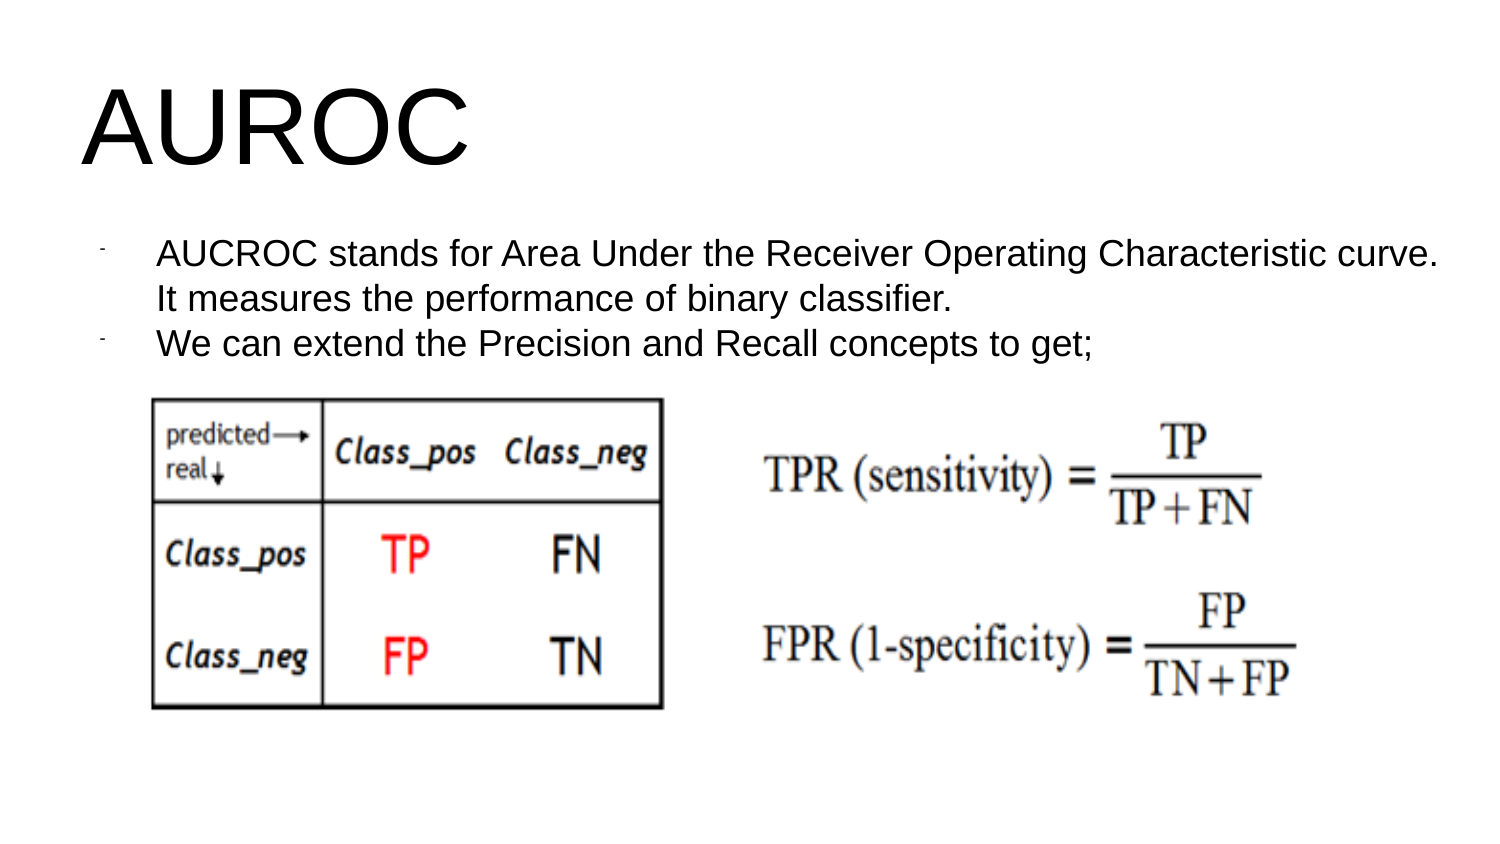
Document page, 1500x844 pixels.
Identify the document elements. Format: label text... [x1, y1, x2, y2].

subtitle AUCROC stands for Area Under the Receiver Operating Characteristic curve. It measures the performance of binary classifier. We can extend the Precision and Recall concepts to get; [66, 213, 1464, 829]
title AUROC [66, 71, 1464, 202]
picture [148, 394, 1314, 715]
